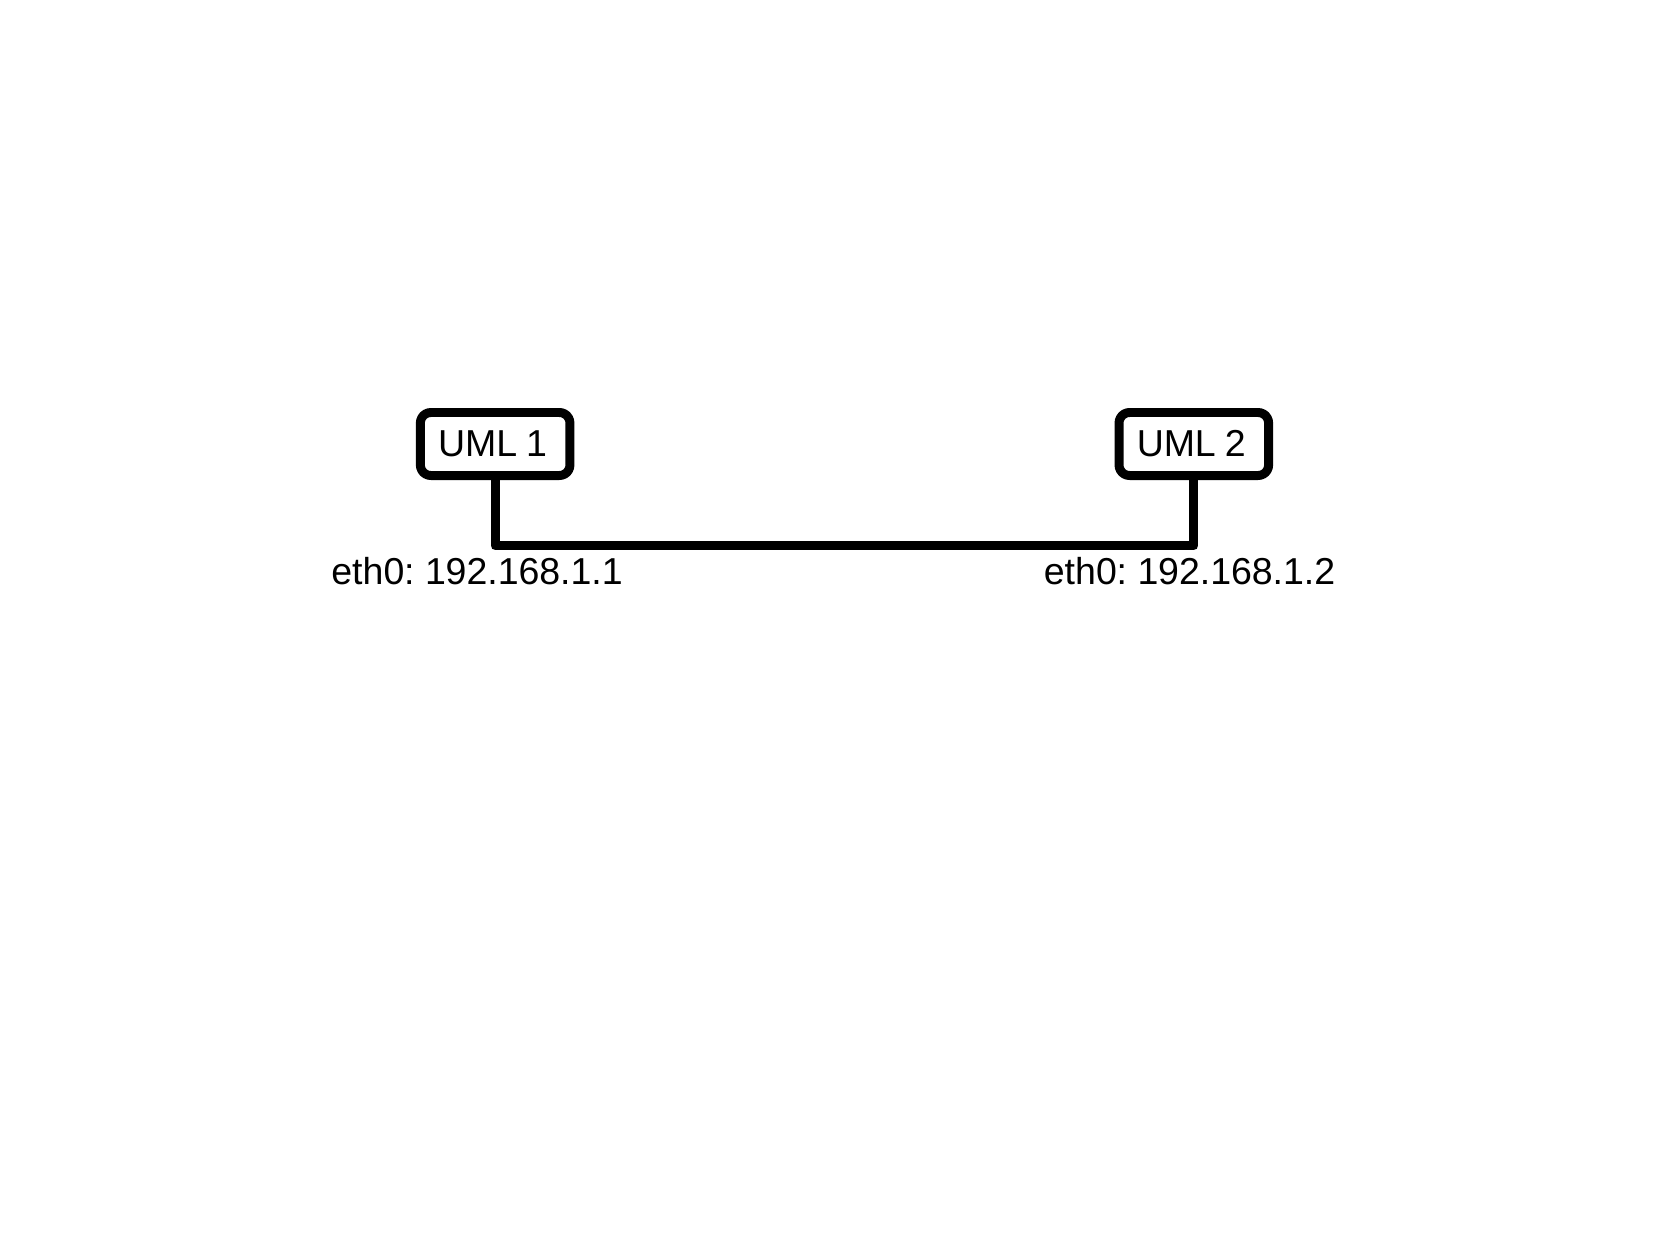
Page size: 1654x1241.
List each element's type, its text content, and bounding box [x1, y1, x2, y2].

text_box eth0: 192.168.1.2 [1029, 543, 1351, 664]
text_box UML 1 [420, 412, 570, 476]
text_box eth0: 192.168.1.1 [316, 543, 638, 601]
text_box UML 2 [1119, 412, 1269, 476]
